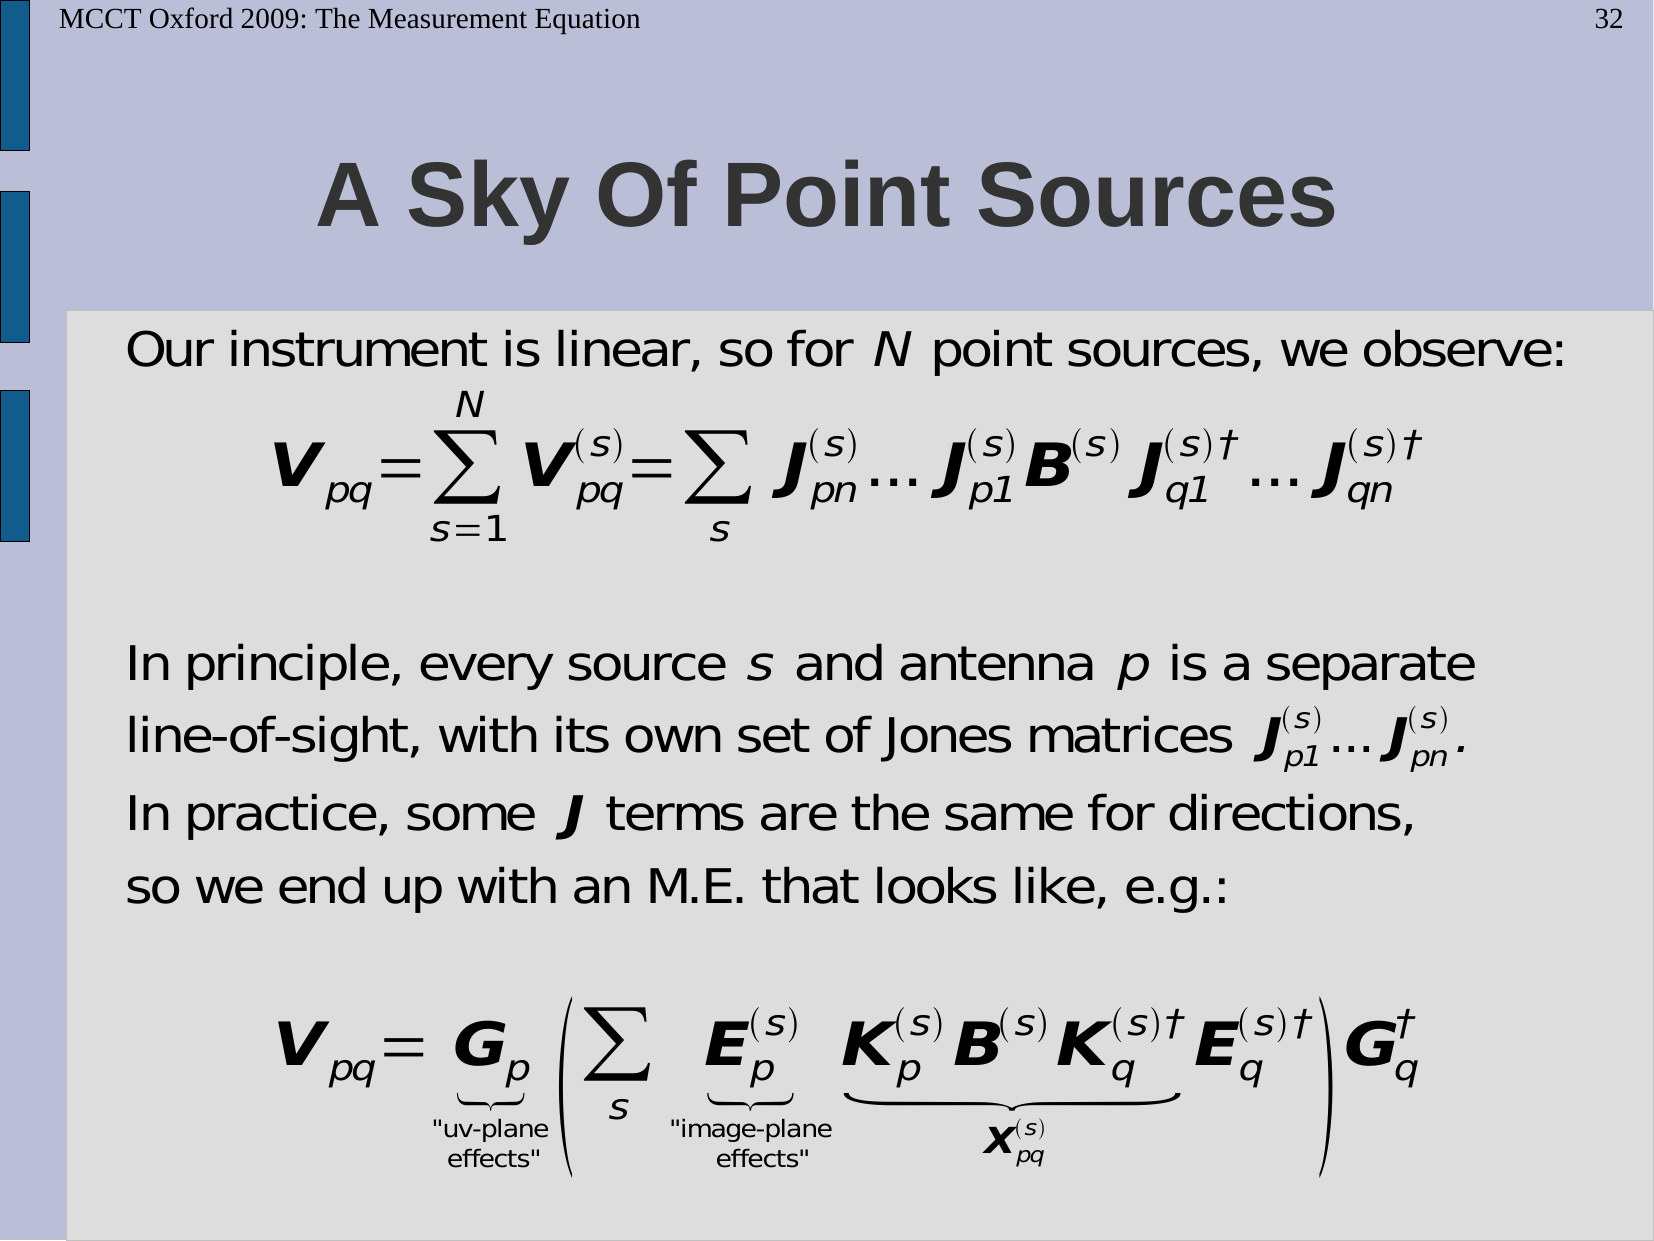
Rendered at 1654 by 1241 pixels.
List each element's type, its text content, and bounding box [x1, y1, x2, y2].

chart [118, 311, 1574, 1182]
title A Sky Of Point Sources [121, 91, 1534, 299]
